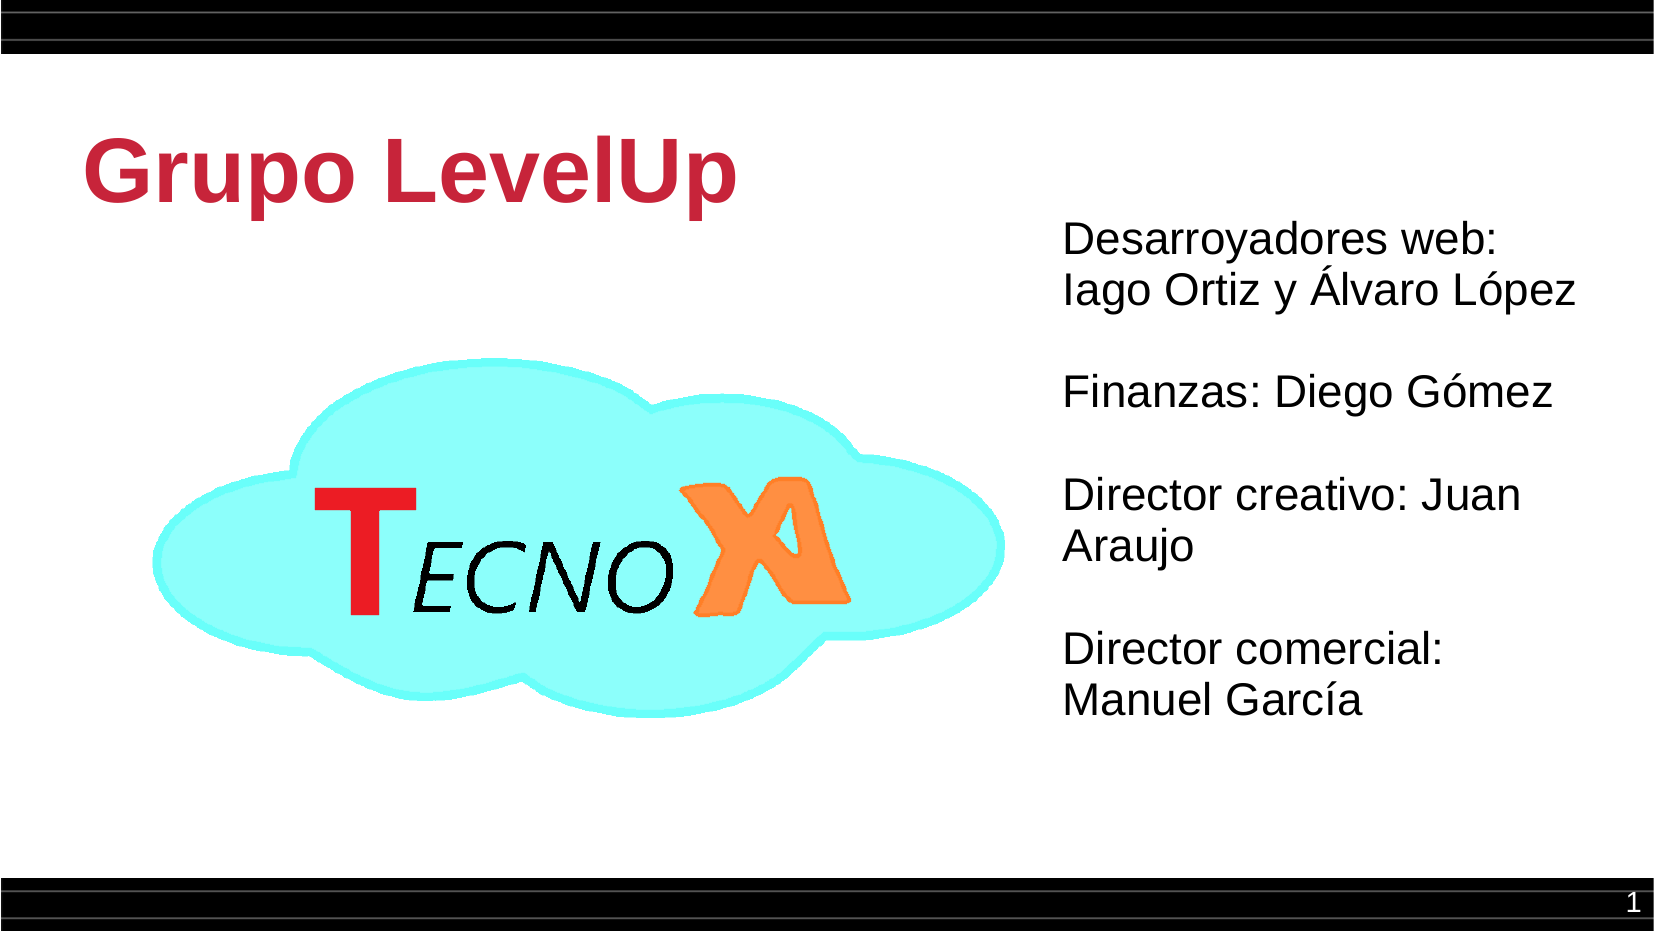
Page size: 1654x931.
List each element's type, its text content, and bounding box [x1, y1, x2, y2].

title Grupo LevelUp [82, 92, 1571, 249]
picture [0, 295, 1141, 827]
picture [1, 878, 1654, 931]
picture [1, 0, 1654, 54]
list Desarroyadores web: Iago Ortiz y Álvaro López Finanzas: Diego Gómez Director creativo: Juan Araujo Director comercial: Manuel García [1062, 212, 1595, 739]
